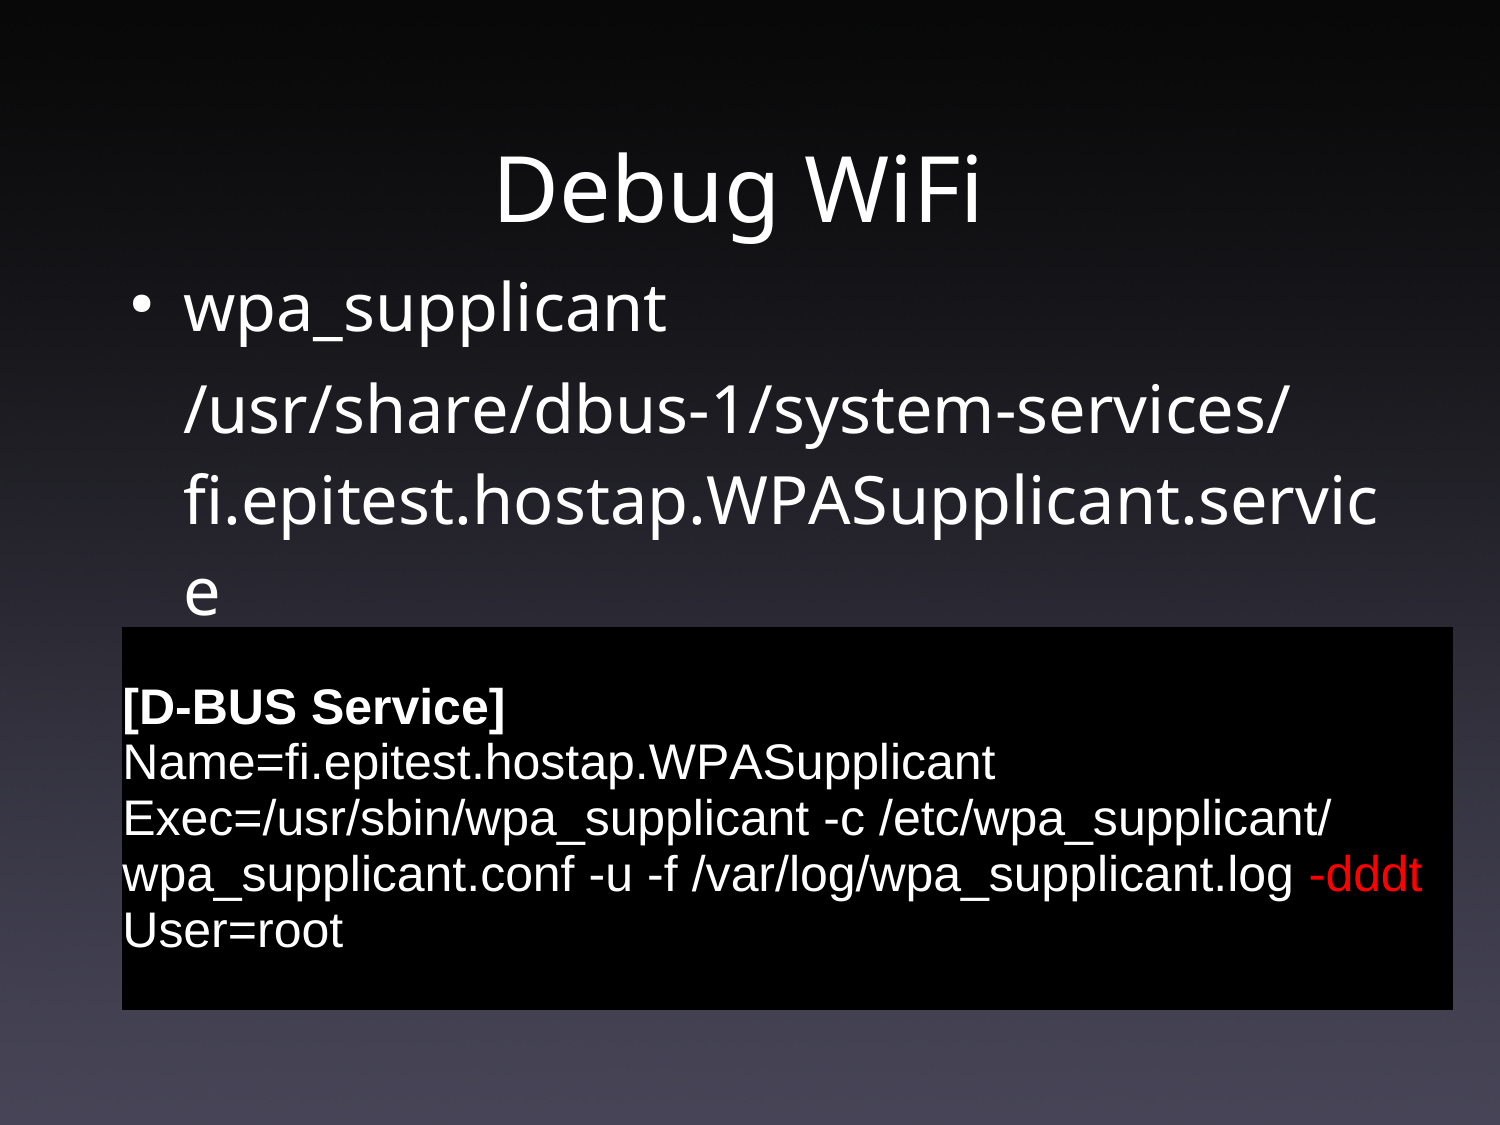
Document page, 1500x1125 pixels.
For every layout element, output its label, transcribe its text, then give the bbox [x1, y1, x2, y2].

list wpa_supplicant /usr/share/dbus-1/system-services/fi.epitest.hostap.WPASupplicant.service [112, 259, 1394, 1012]
text_box [D-BUS Service] Name=fi.epitest.hostap.WPASupplicant Exec=/usr/sbin/wpa_supplicant -c /etc/wpa_supplicant/ wpa_supplicant.conf -u -f /var/log/wpa_supplicant.log -dddt User=root [122, 627, 1453, 1010]
title Debug WiFi [110, 93, 1392, 282]
picture [0, 0, 1500, 1125]
